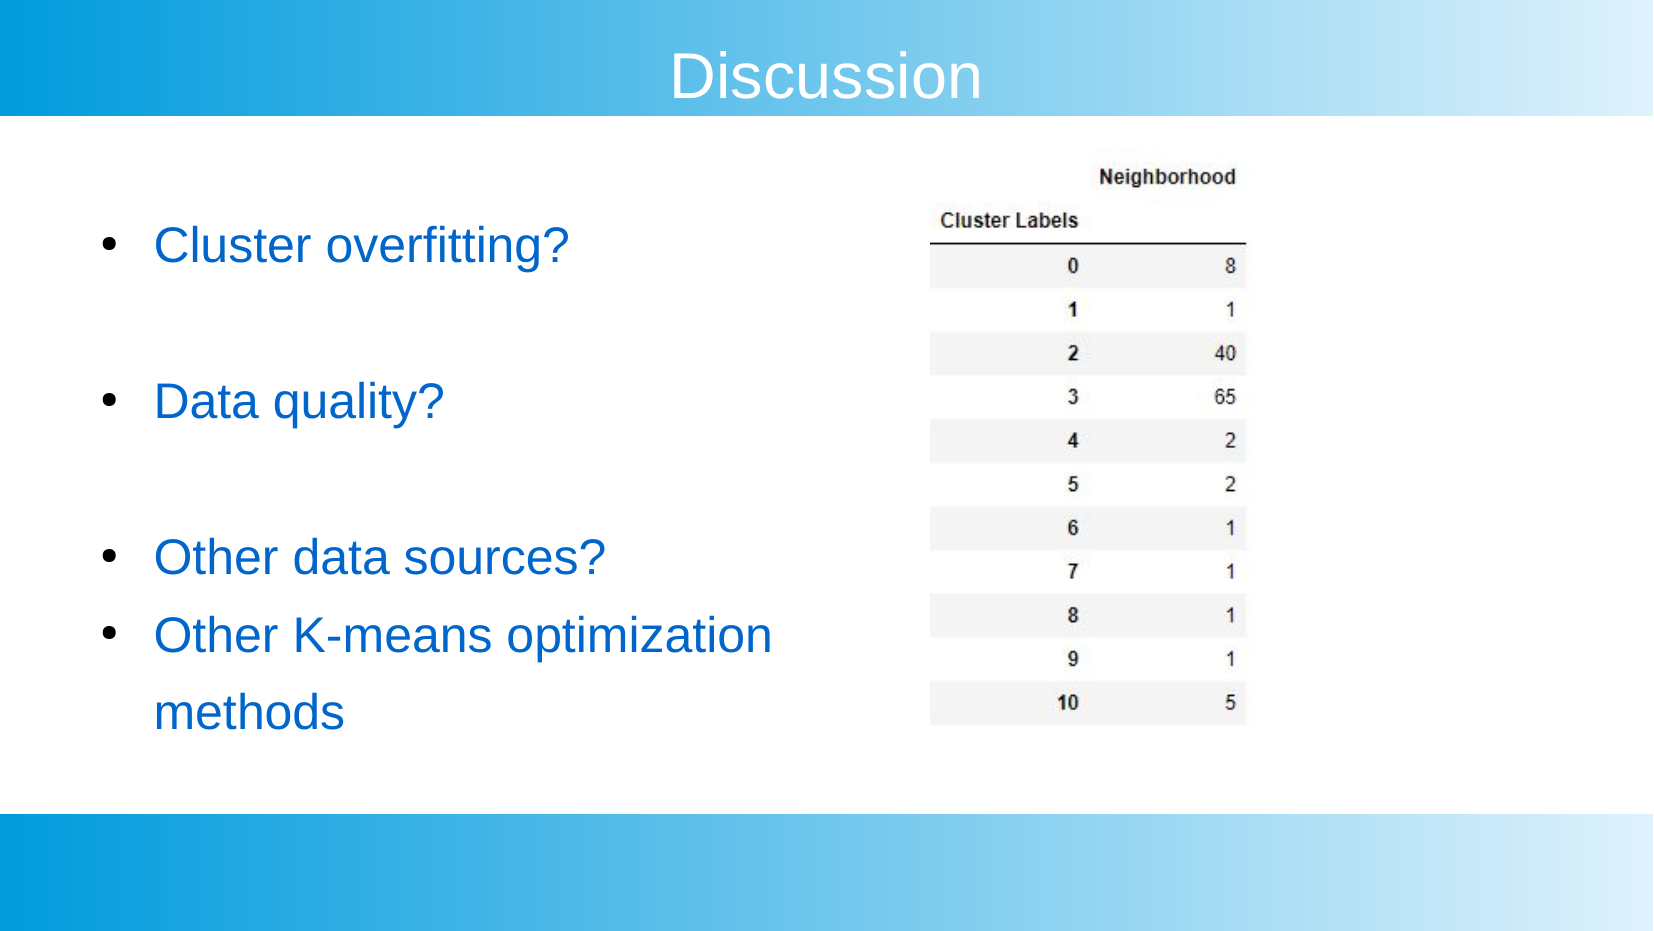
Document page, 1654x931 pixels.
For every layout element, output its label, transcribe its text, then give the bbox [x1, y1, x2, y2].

list Cluster overfitting? Data quality? Other data sources? Other K-means optimization methods [82, 217, 1571, 758]
title Discussion [82, 37, 1571, 116]
picture [930, 149, 1280, 747]
